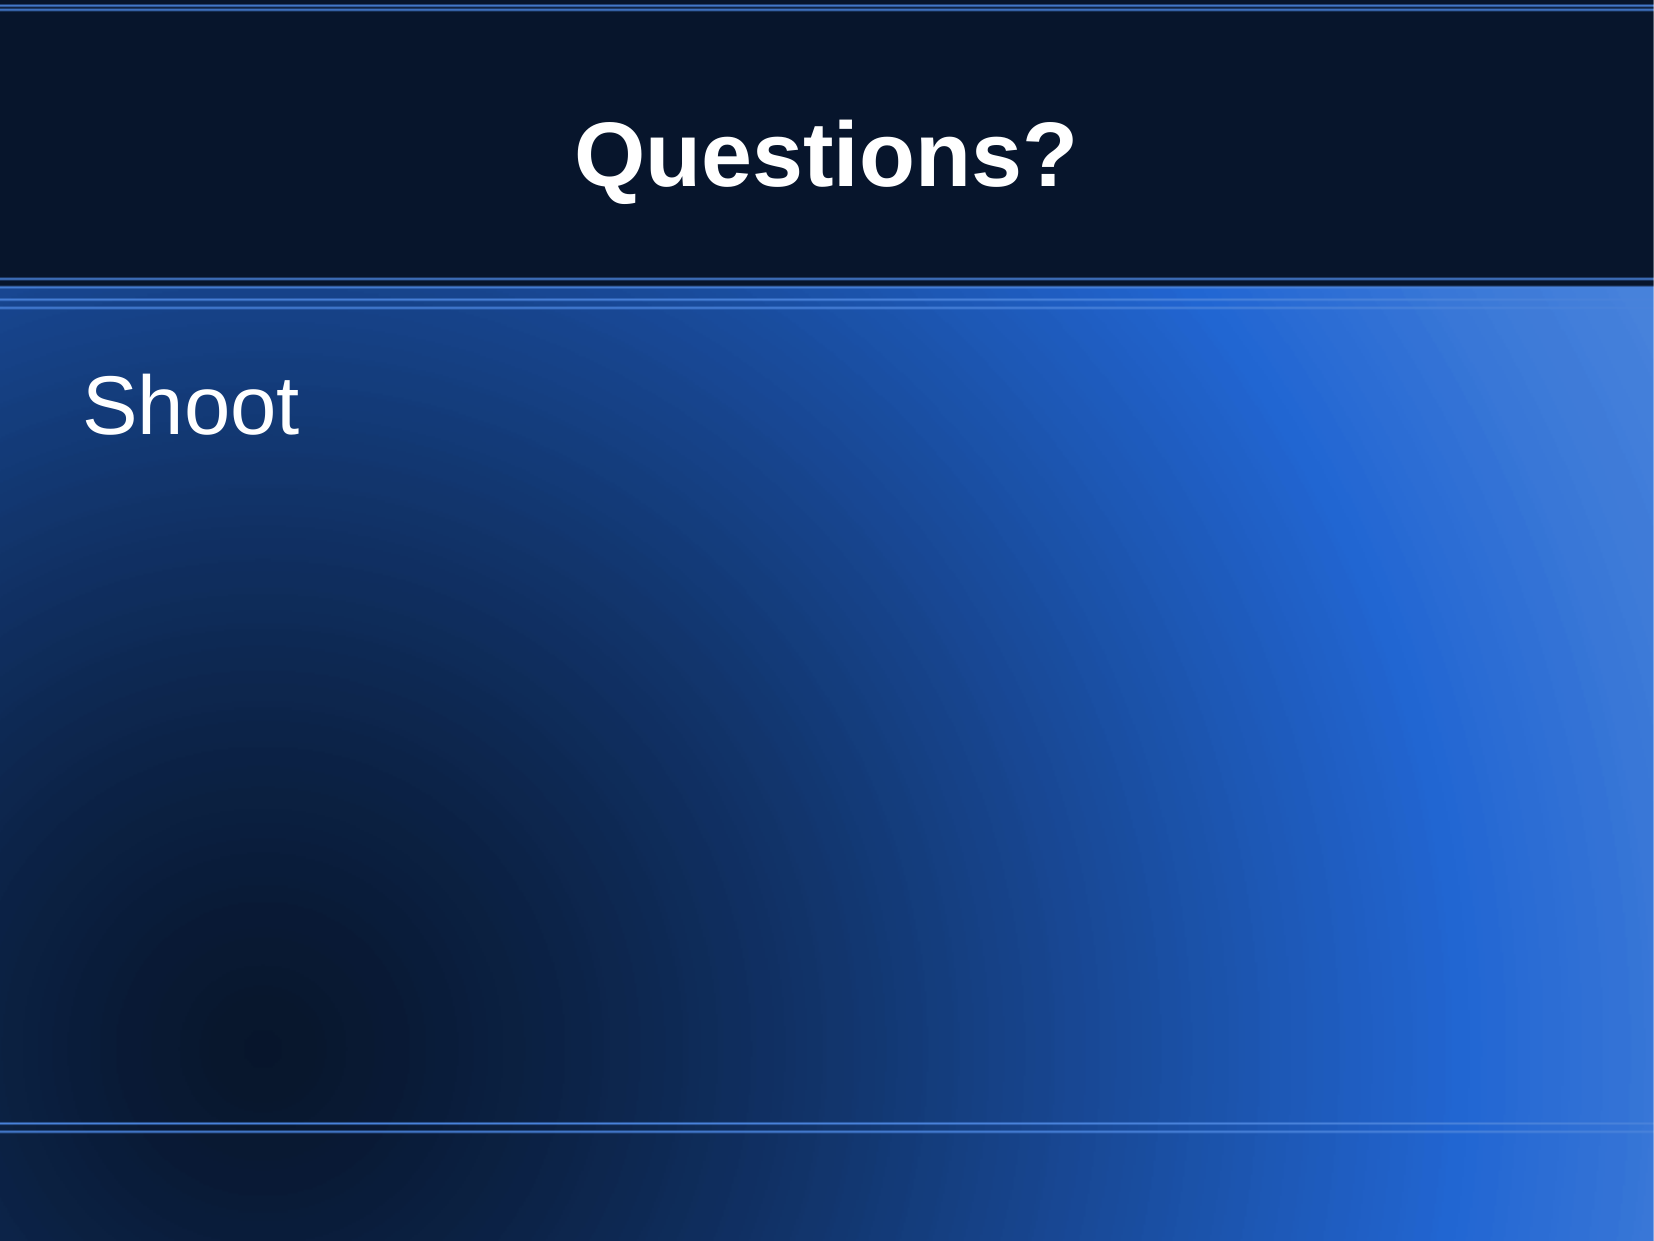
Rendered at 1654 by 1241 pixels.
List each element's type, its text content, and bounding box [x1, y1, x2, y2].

list Shoot [82, 355, 1571, 1189]
title Questions? [82, 49, 1571, 257]
picture [0, 0, 1654, 1241]
